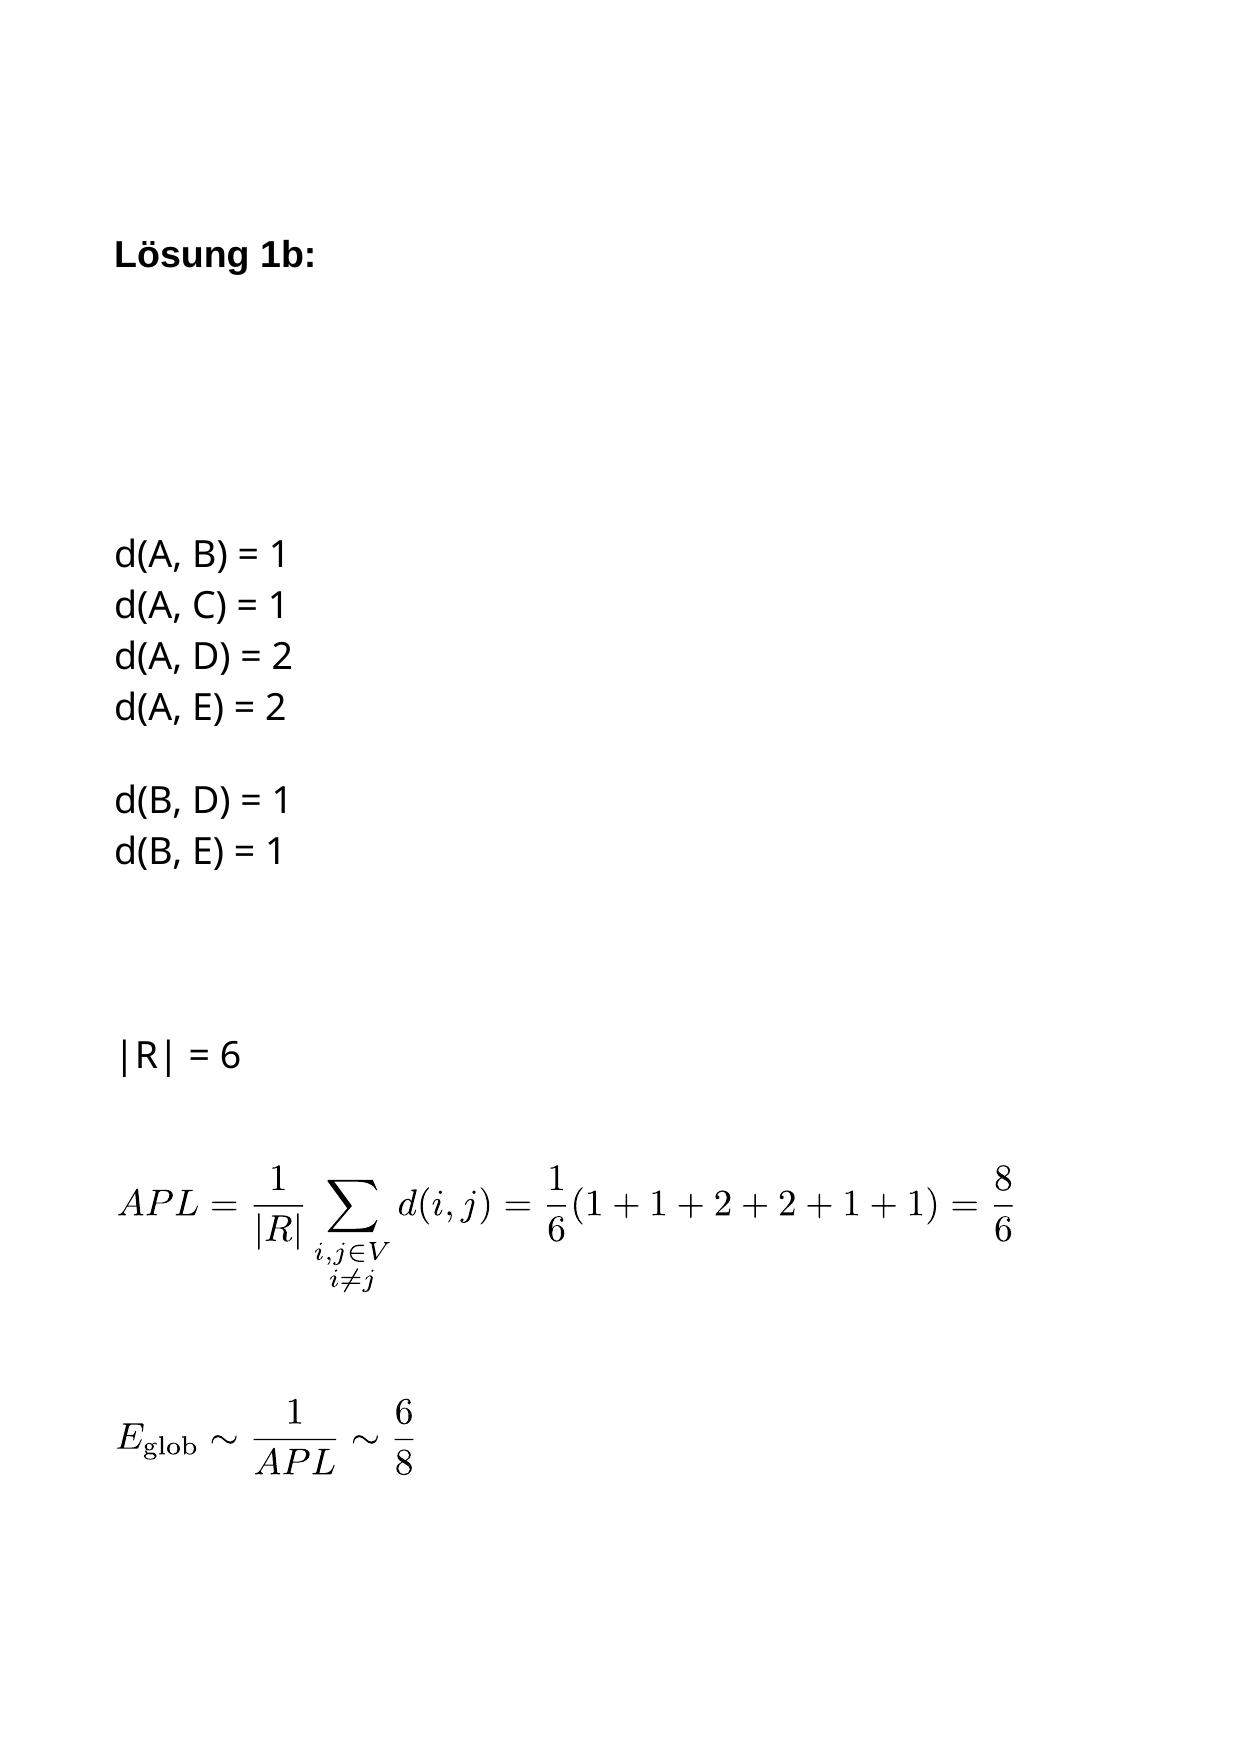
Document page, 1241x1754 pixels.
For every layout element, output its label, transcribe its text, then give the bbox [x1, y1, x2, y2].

text_box [117, 1165, 1013, 1293]
text_box [116, 1398, 414, 1476]
text_box Lösung 1b: d(A, B) = 1 d(A, C) = 1 d(A, D) = 2 d(A, E) = 2 d(B, D) = 1 d(B, E) = 1 |R| = 6 [114, 299, 1125, 1014]
